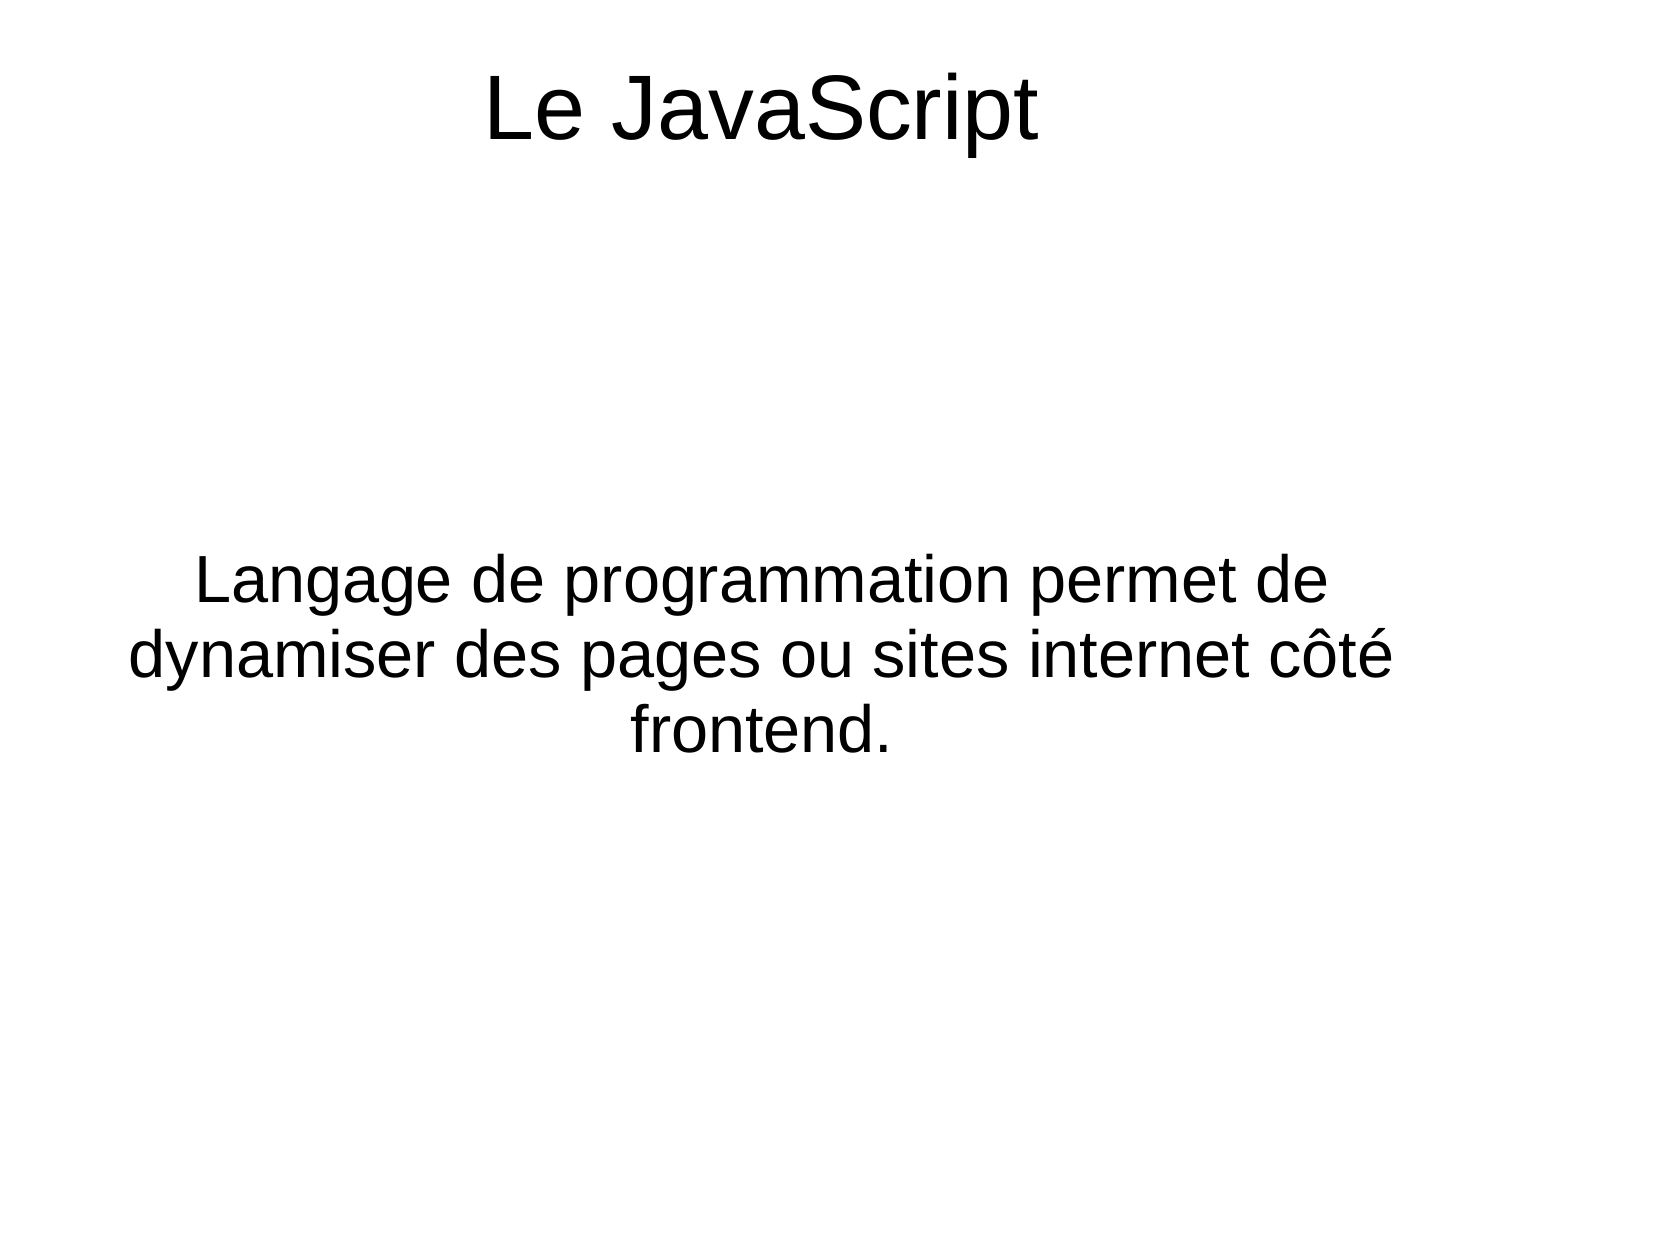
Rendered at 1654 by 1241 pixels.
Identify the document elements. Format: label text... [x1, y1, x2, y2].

text_box Le JavaScript [18, 4, 1507, 212]
text_box Langage de programmation permet de dynamiser des pages ou sites internet côté frontend. [18, 245, 1507, 1064]
